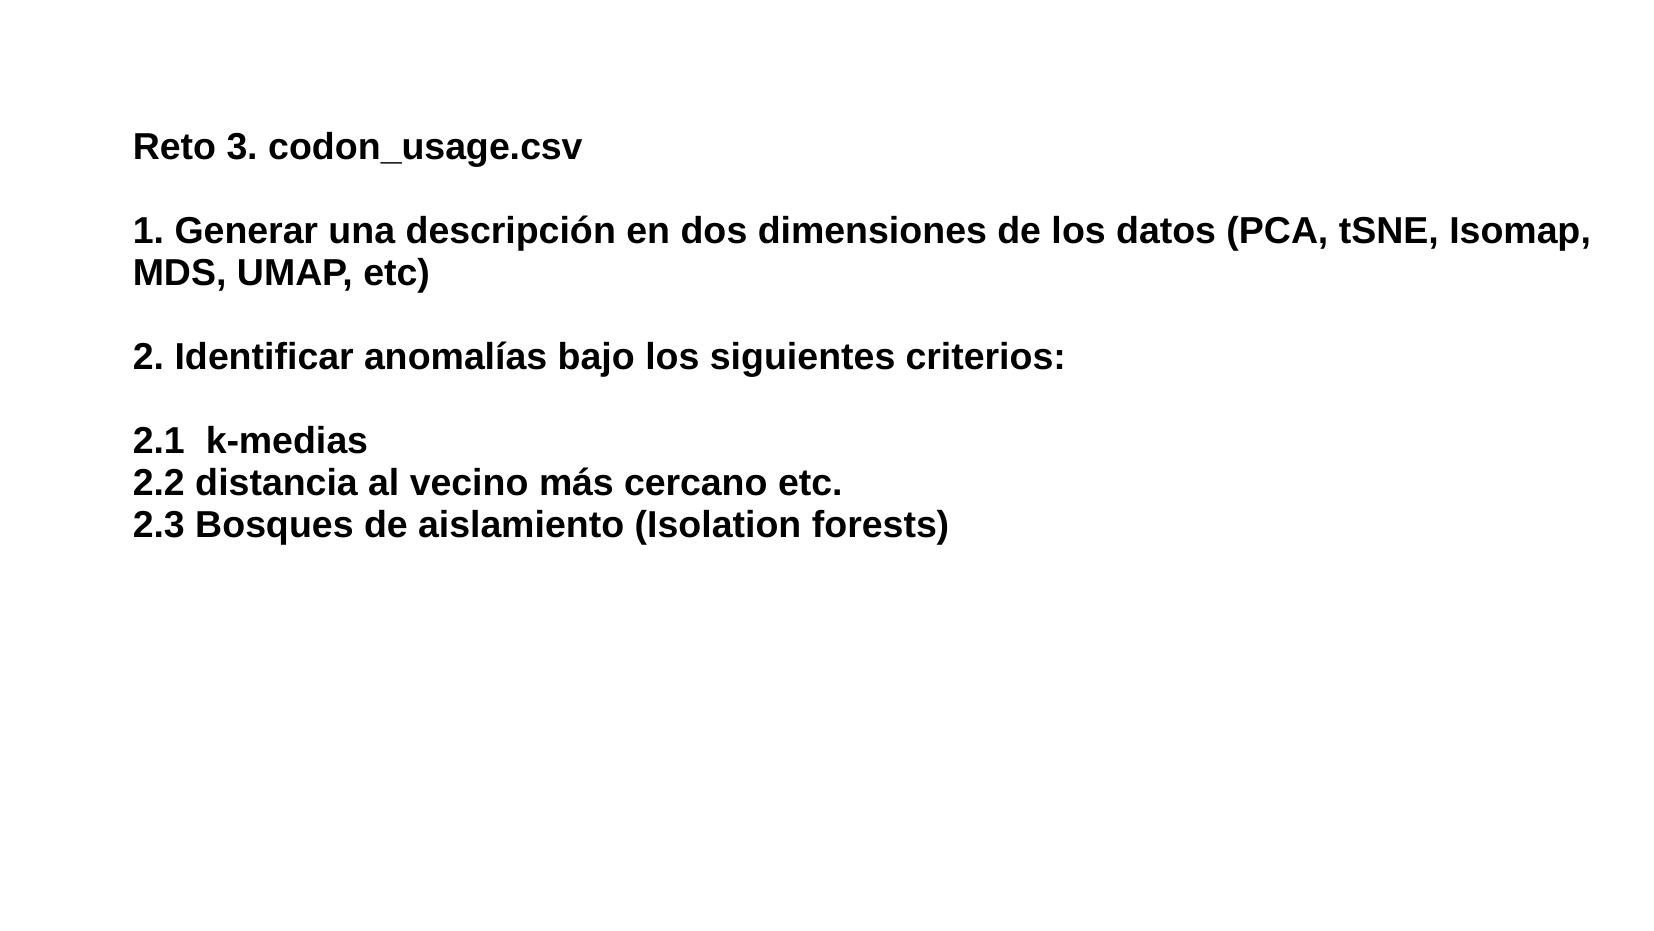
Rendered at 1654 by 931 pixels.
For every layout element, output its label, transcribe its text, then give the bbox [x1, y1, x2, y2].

text_box Reto 3. codon_usage.csv 1. Generar una descripción en dos dimensiones de los datos (PCA, tSNE, Isomap, MDS, UMAP, etc) 2. Identificar anomalías bajo los siguientes criterios: 2.1 k-medias 2.2 distancia al vecino más cercano etc. 2.3 Bosques de aislamiento (Isolation forests) [118, 118, 1608, 553]
